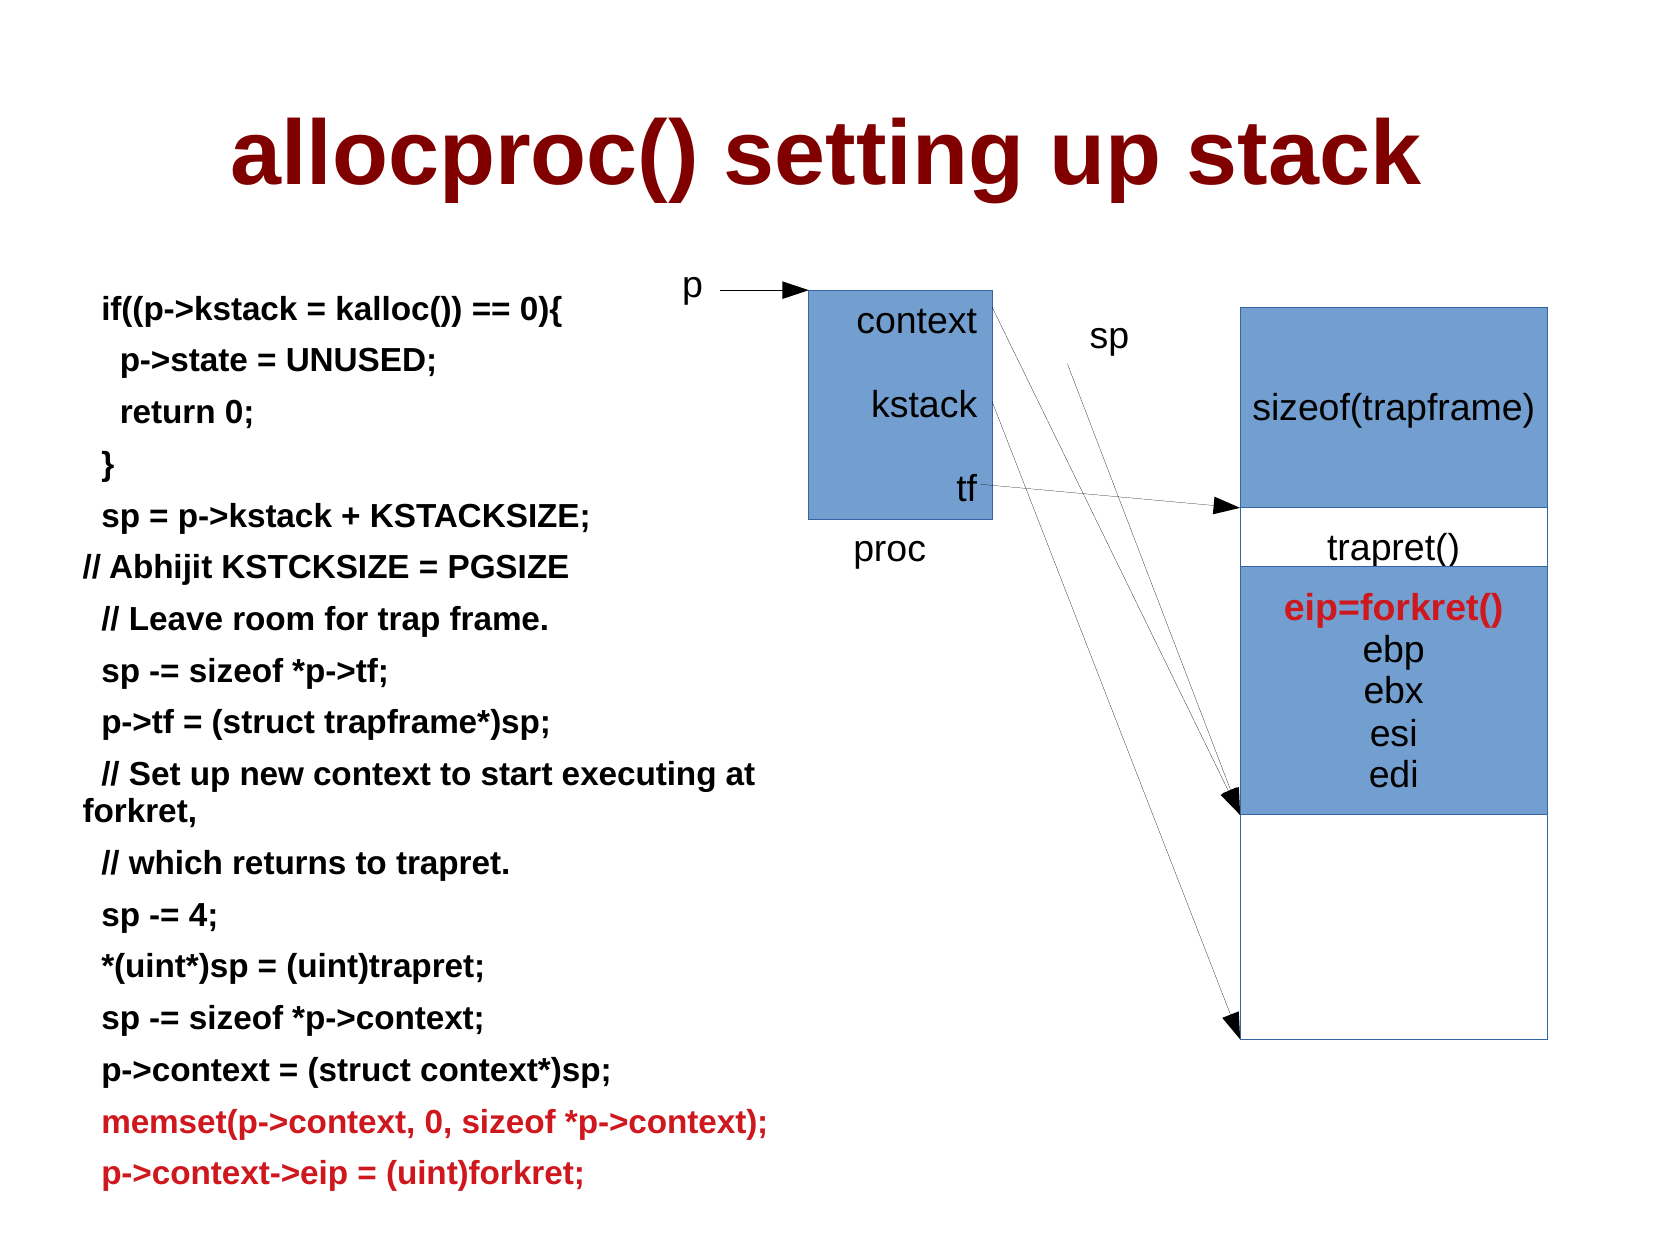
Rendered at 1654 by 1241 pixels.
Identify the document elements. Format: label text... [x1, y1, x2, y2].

text_box proc [838, 519, 993, 577]
text_box sp [1074, 307, 1158, 364]
text_box p [673, 256, 697, 314]
text_box context kstack tf [808, 290, 993, 520]
text_box trapret() [1240, 508, 1548, 566]
title allocproc() setting up stack [82, 49, 1571, 257]
text_box eip=forkret() ebp ebx esi edi [1240, 566, 1548, 815]
list if((p->kstack = kalloc()) == 0){ p->state = UNUSED; return 0; } sp = p->kstack + KSTACKSIZE; // Abhijit KSTCKSIZE = PGSIZE // Leave room for trap frame. sp -= sizeof *p->tf; p->tf = (struct trapframe*)sp; // Set up new context to start executing at forkret, // which returns to trapret. sp -= 4; *(uint*)sp = (uint)trapret; sp -= sizeof *p->context; p->context = (struct context*)sp; memset(p->context, 0, sizeof *p->context); p->context->eip = (uint)forkret; [82, 290, 809, 1205]
text_box trapret() [1240, 815, 1548, 1040]
text_box sizeof(trapframe) [1240, 307, 1548, 508]
